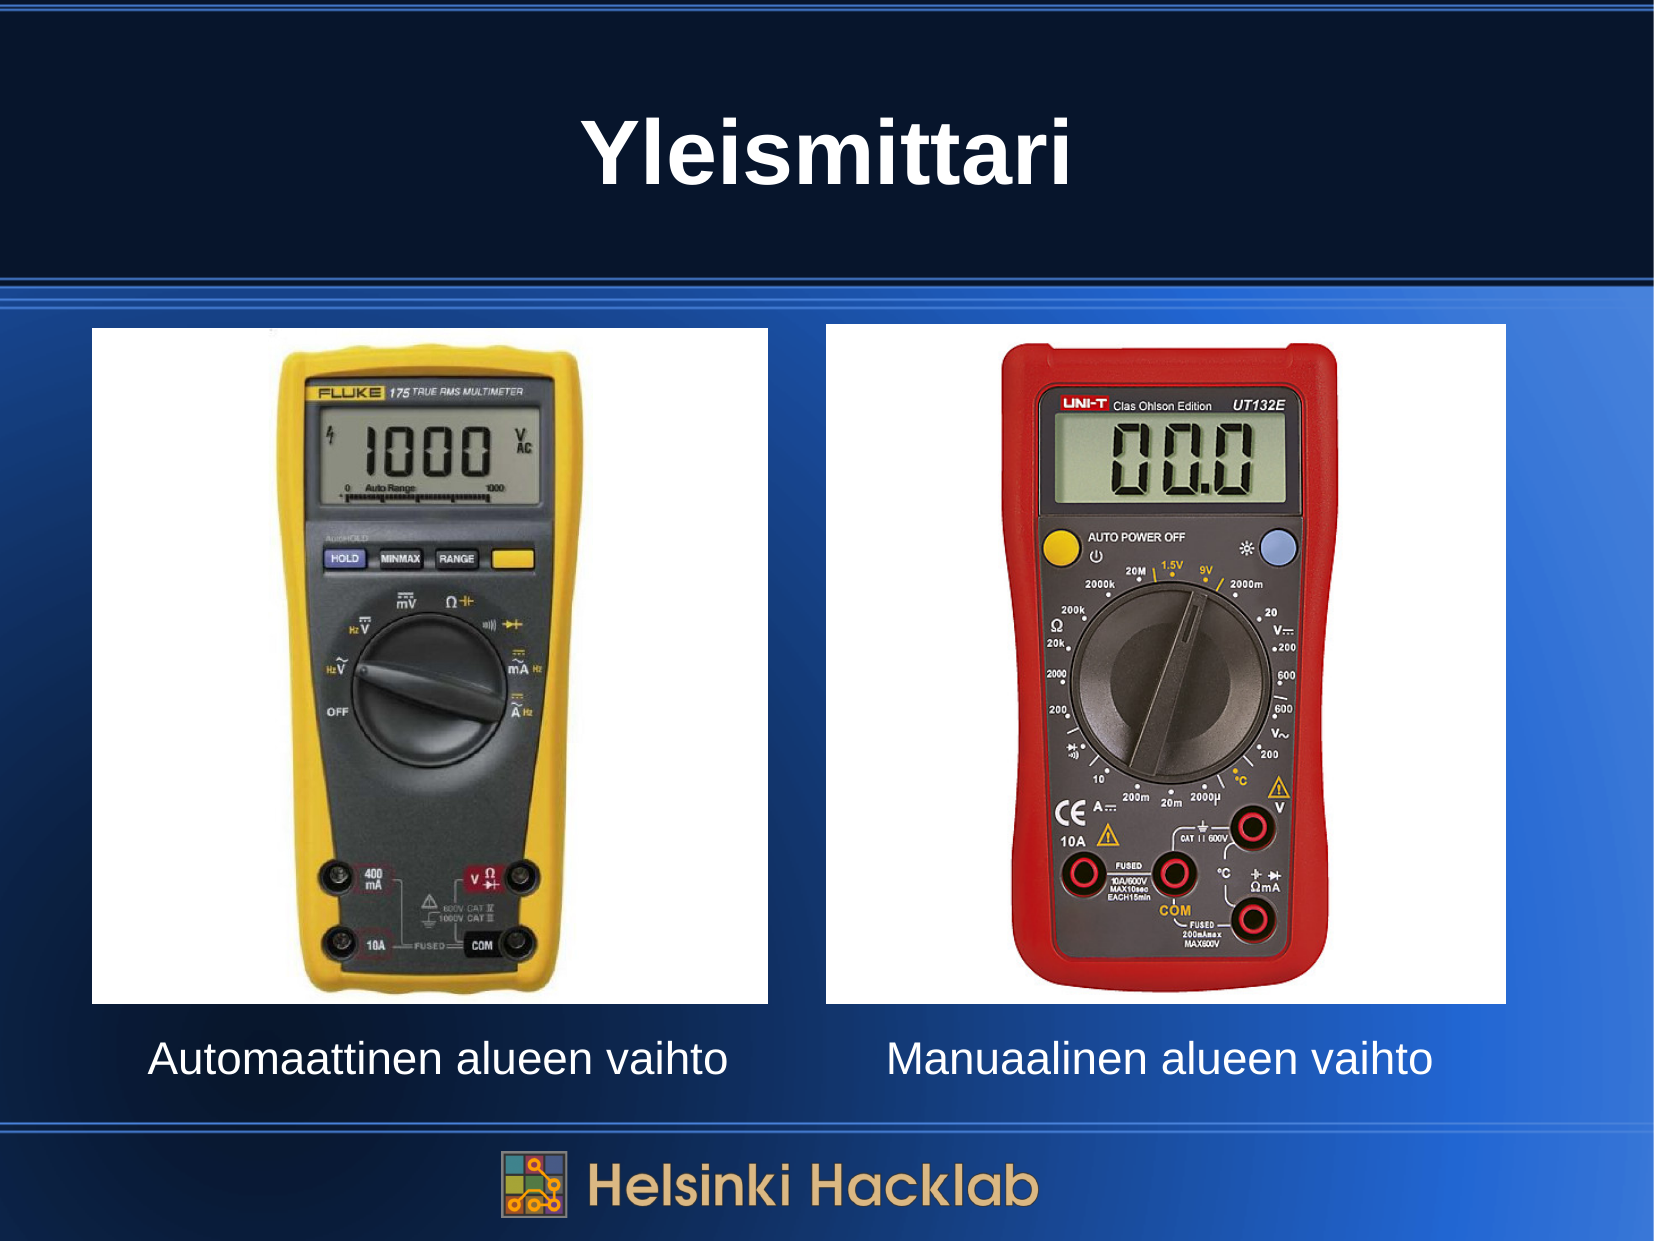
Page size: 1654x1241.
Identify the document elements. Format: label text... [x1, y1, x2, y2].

text_box Manuaalinen alueen vaihto [885, 1033, 1506, 1085]
text_box Automaattinen alueen vaihto [147, 1033, 768, 1085]
picture [0, 0, 1654, 1241]
title Yleismittari [82, 49, 1571, 257]
